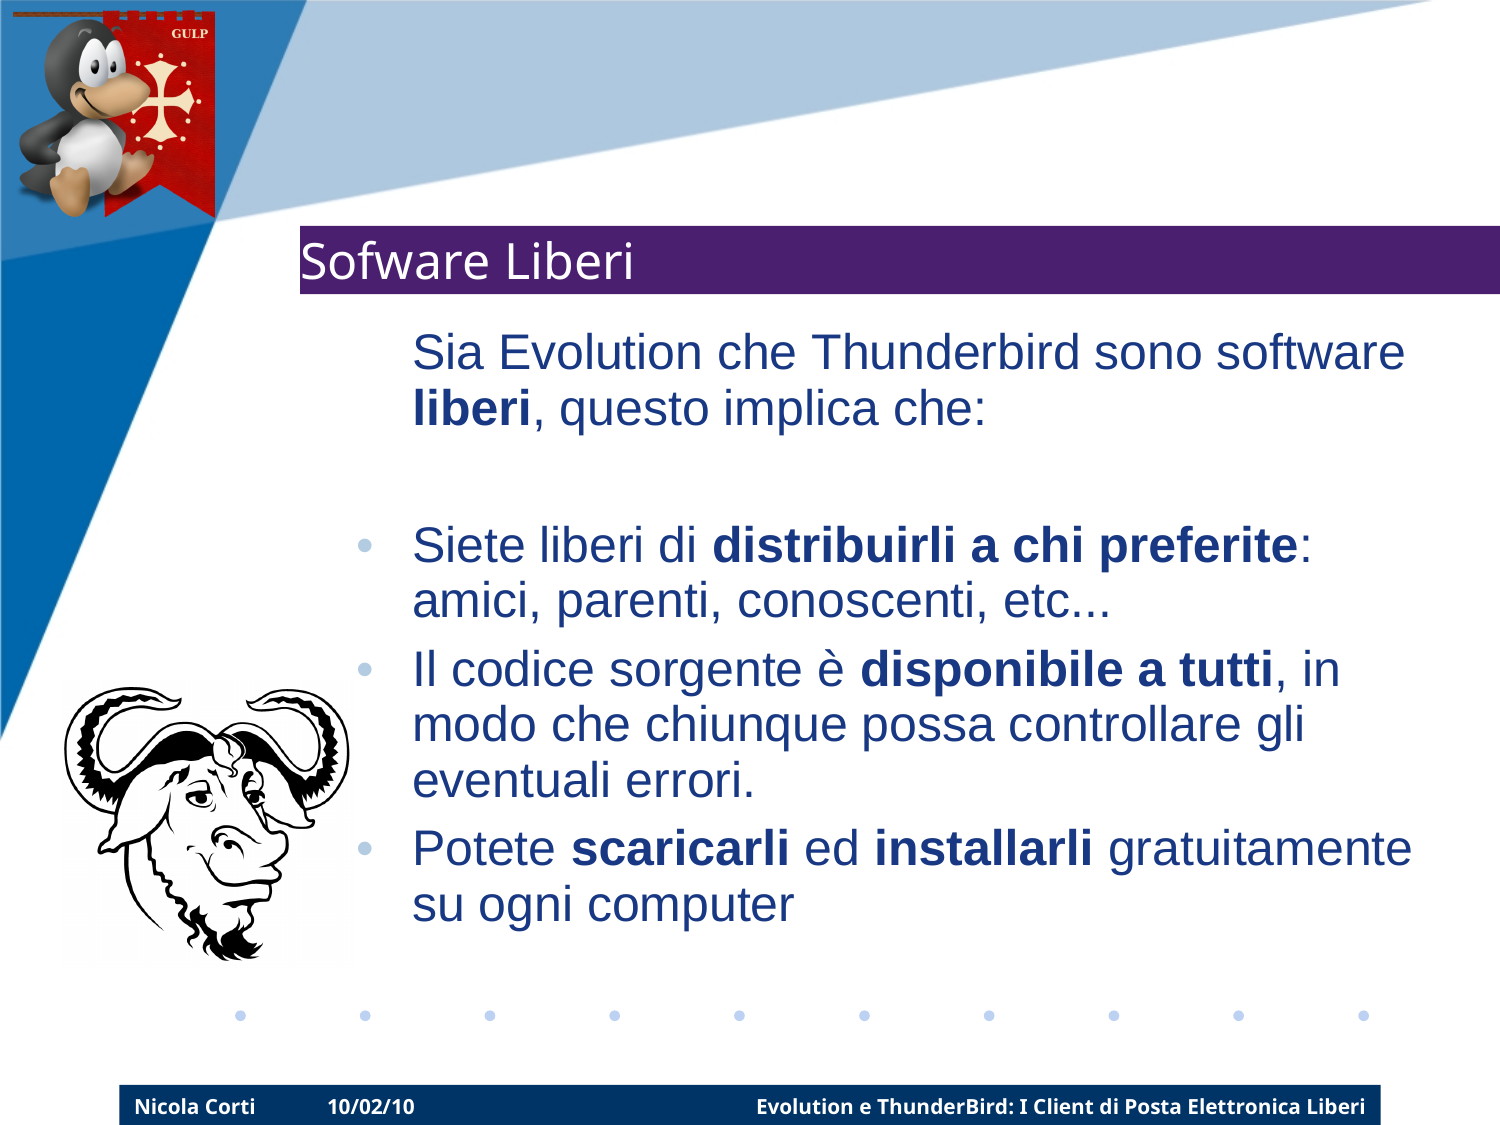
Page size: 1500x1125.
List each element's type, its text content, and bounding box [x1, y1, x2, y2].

picture [0, 0, 1500, 968]
title Sofware Liberi [300, 229, 1500, 291]
list Sia Evolution che Thunderbird sono software liberi, questo implica che: Siete liberi di distribuirli a chi preferite: amici, parenti, conoscenti, etc... Il codice sorgente è disponibile a tutti, in modo che chiunque possa controllare gli eventuali errori. Potete scaricarli ed installarli gratuitamente su ogni computer [299, 324, 1418, 1068]
